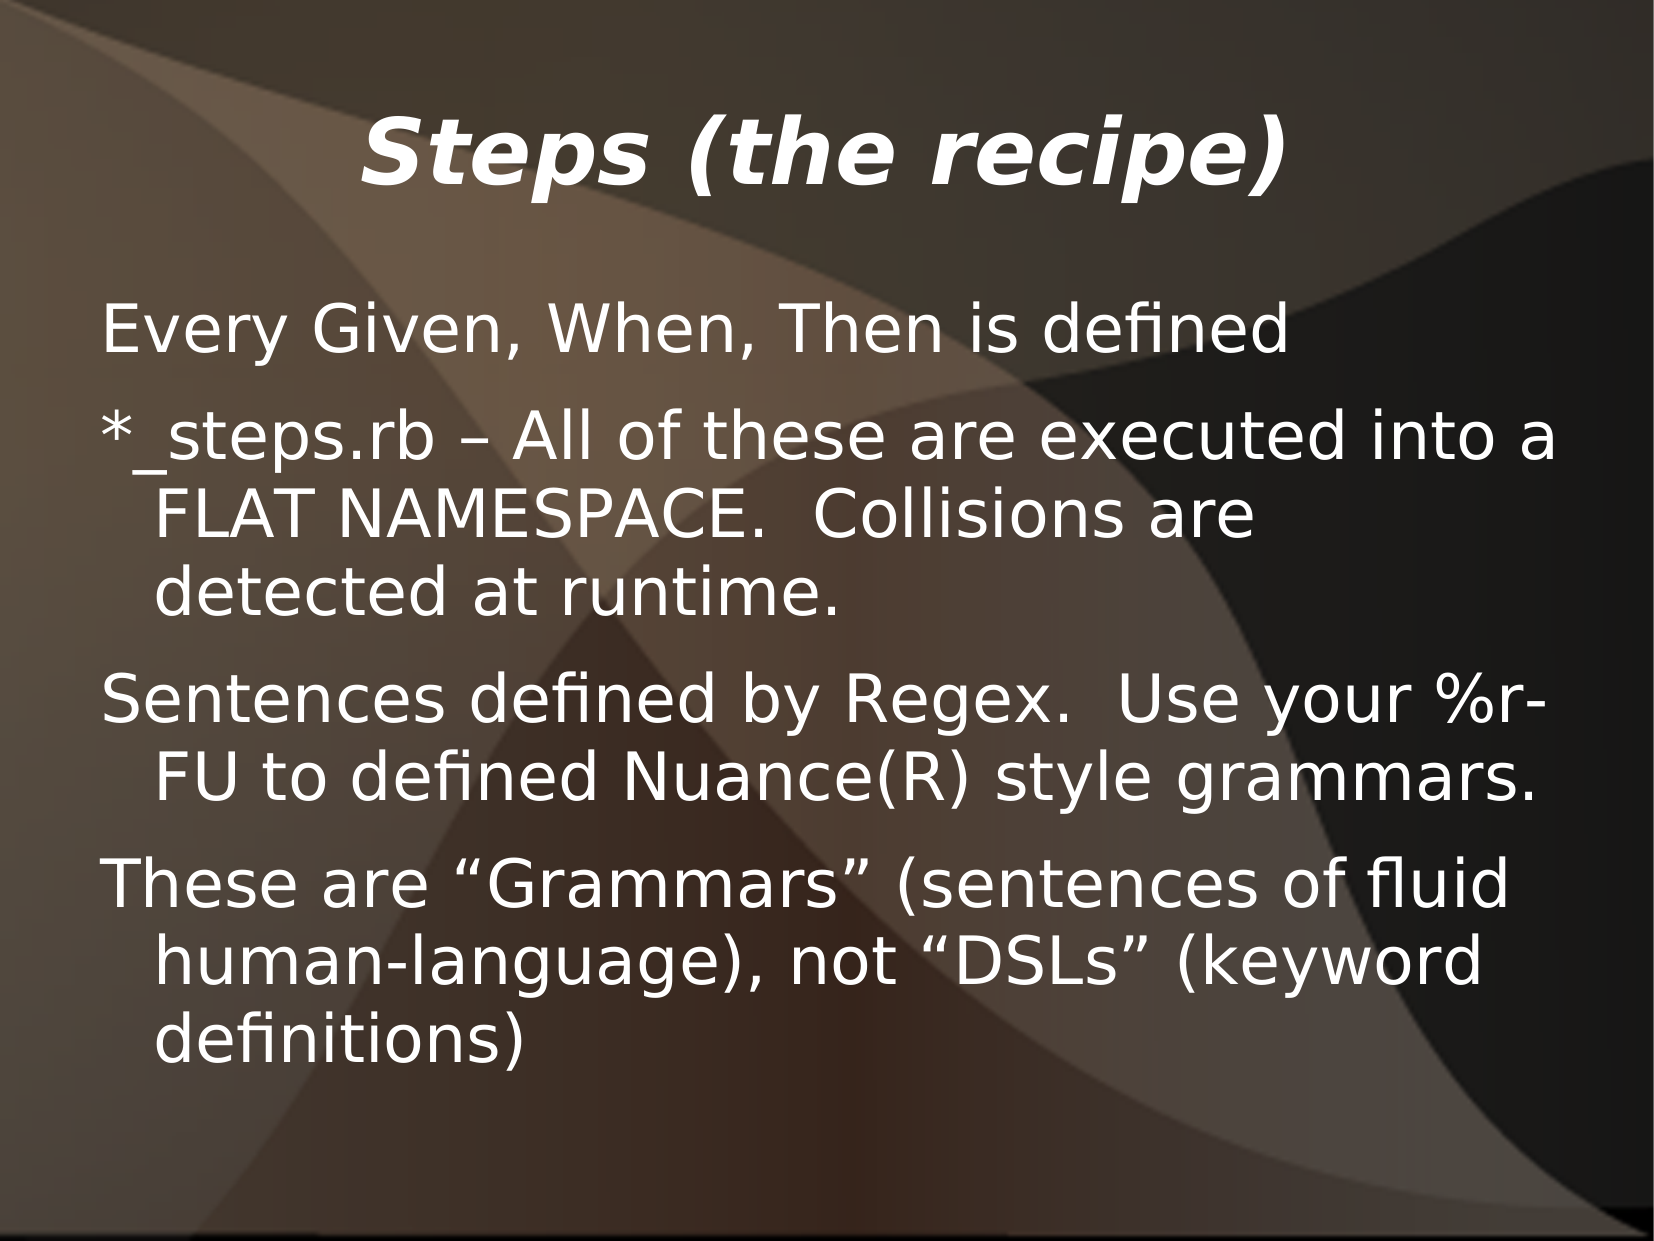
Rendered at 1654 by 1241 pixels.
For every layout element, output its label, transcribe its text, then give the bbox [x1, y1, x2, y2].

list Every Given, When, Then is defined *_steps.rb – All of these are executed into a FLAT NAMESPACE. Collisions are detected at runtime. Sentences defined by Regex. Use your %r-FU to defined Nuance(R) style grammars. These are “Grammars” (sentences of fluid human-language), not “DSLs” (keyword definitions) [82, 290, 1571, 1157]
picture [0, 0, 1654, 1241]
title Steps (the recipe) [82, 56, 1571, 250]
